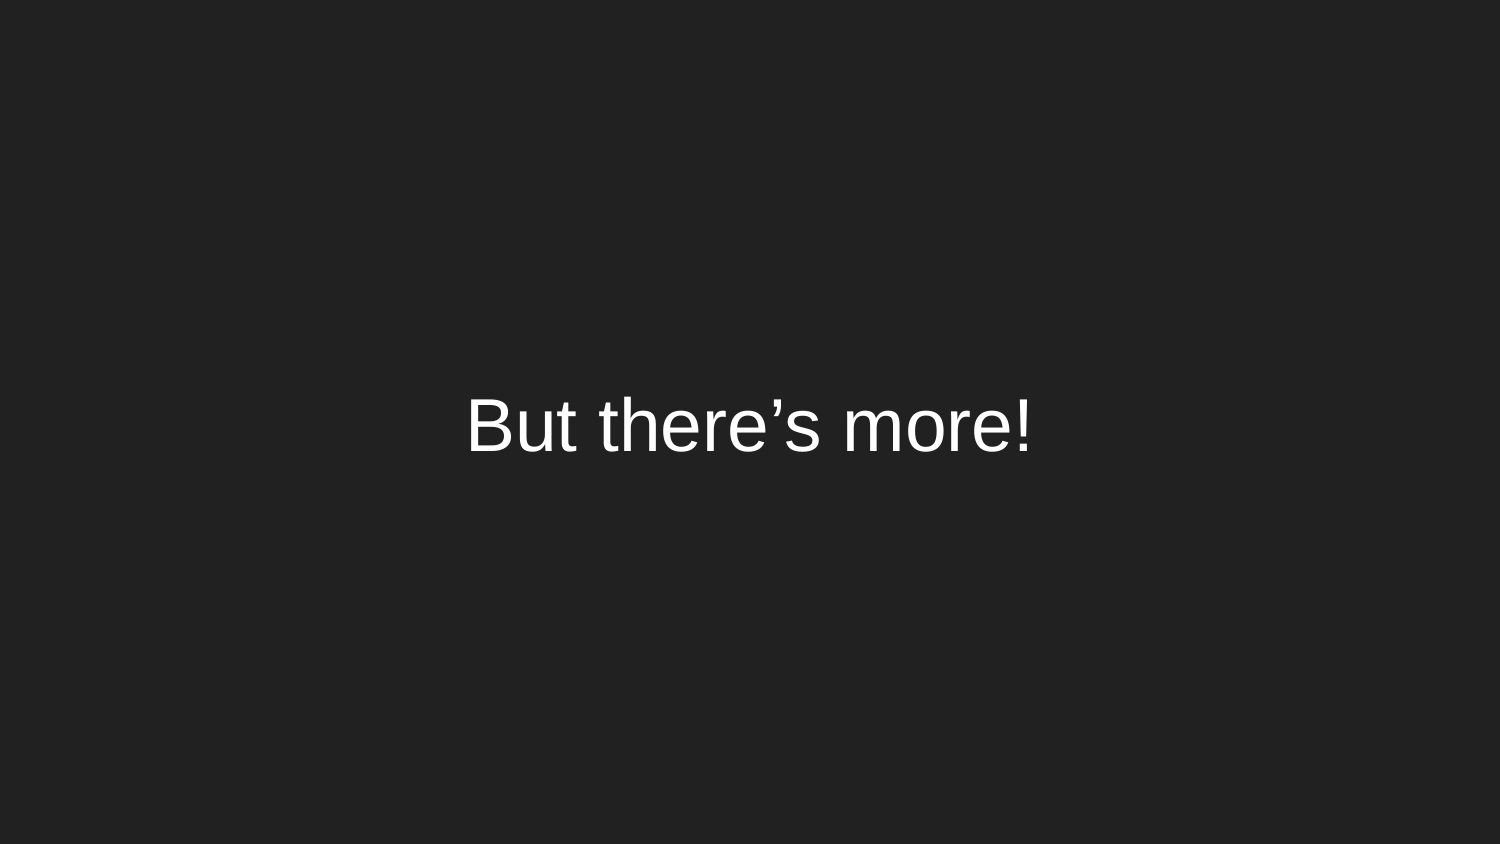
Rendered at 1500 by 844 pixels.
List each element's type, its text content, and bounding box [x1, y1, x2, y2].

title But there’s more! [51, 352, 1449, 491]
